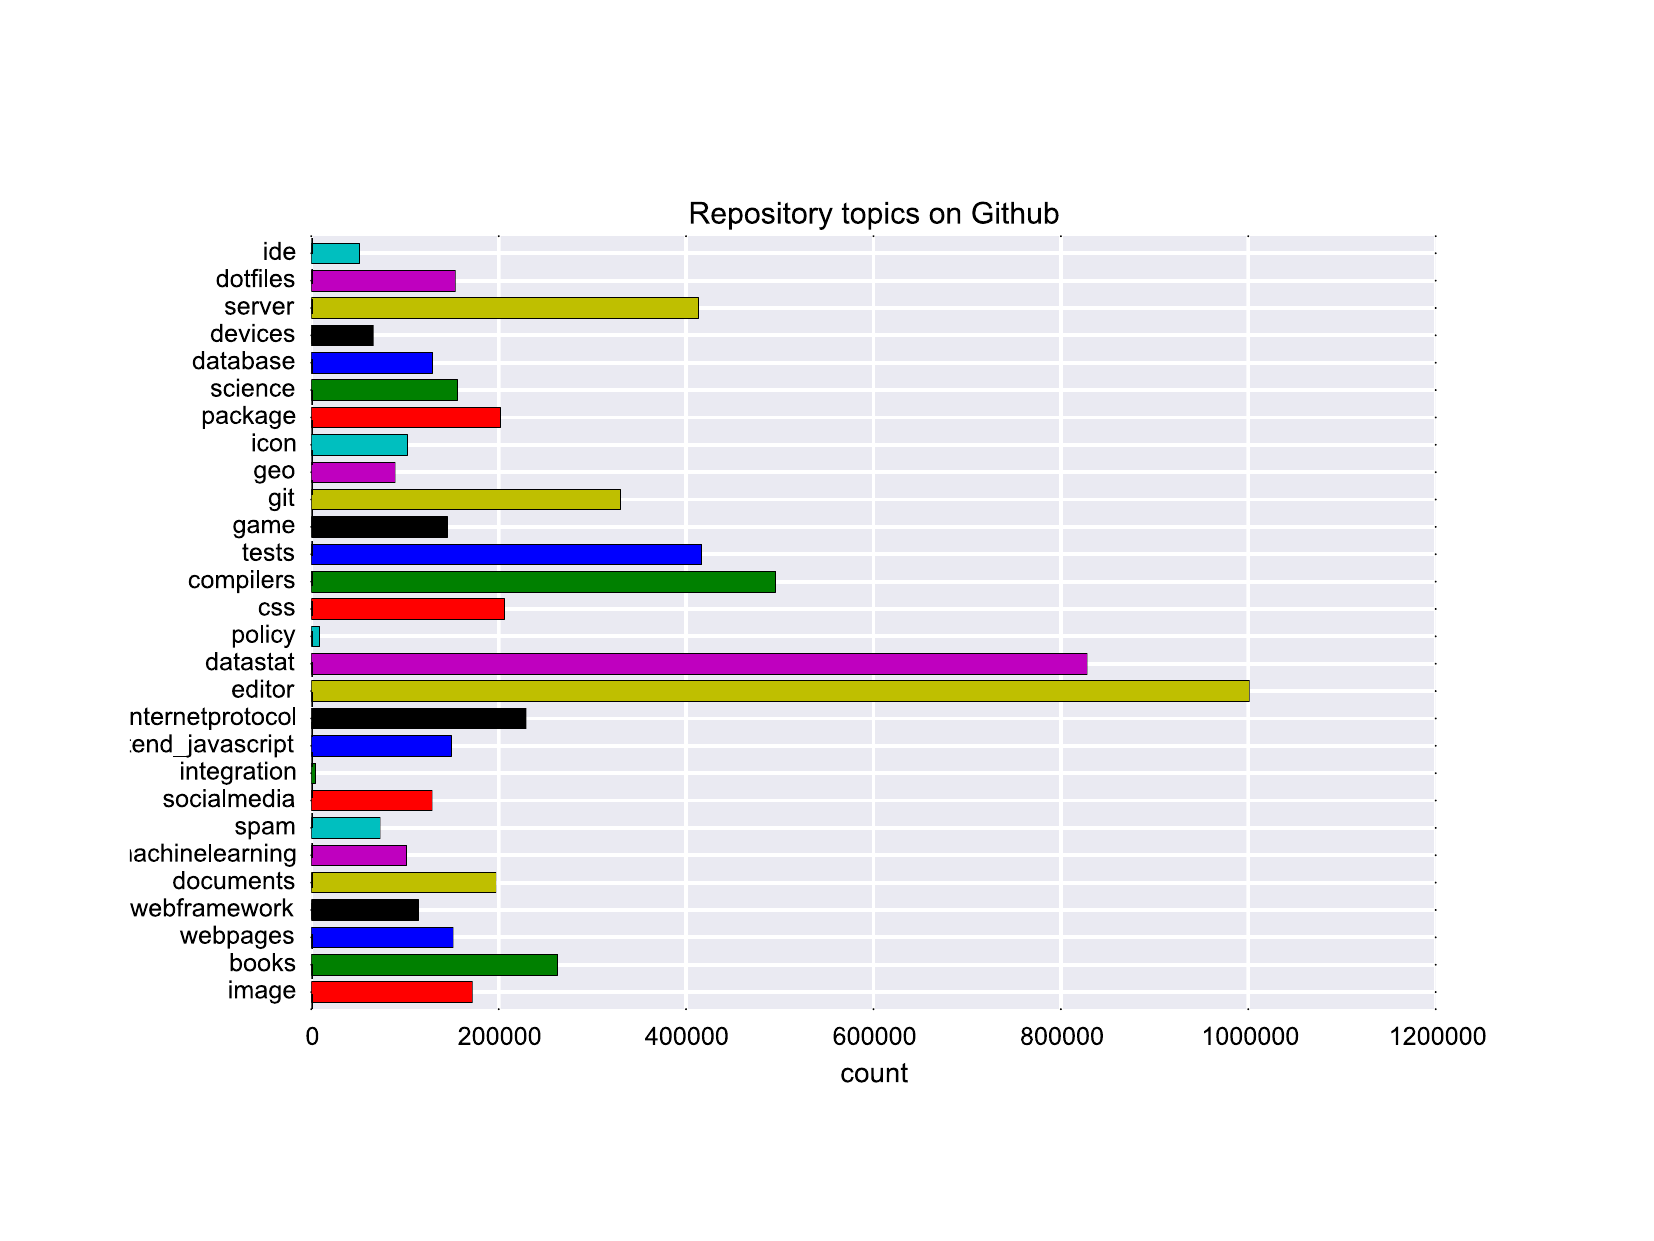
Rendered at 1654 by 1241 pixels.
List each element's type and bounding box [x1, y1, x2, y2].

picture [129, 136, 1581, 1134]
